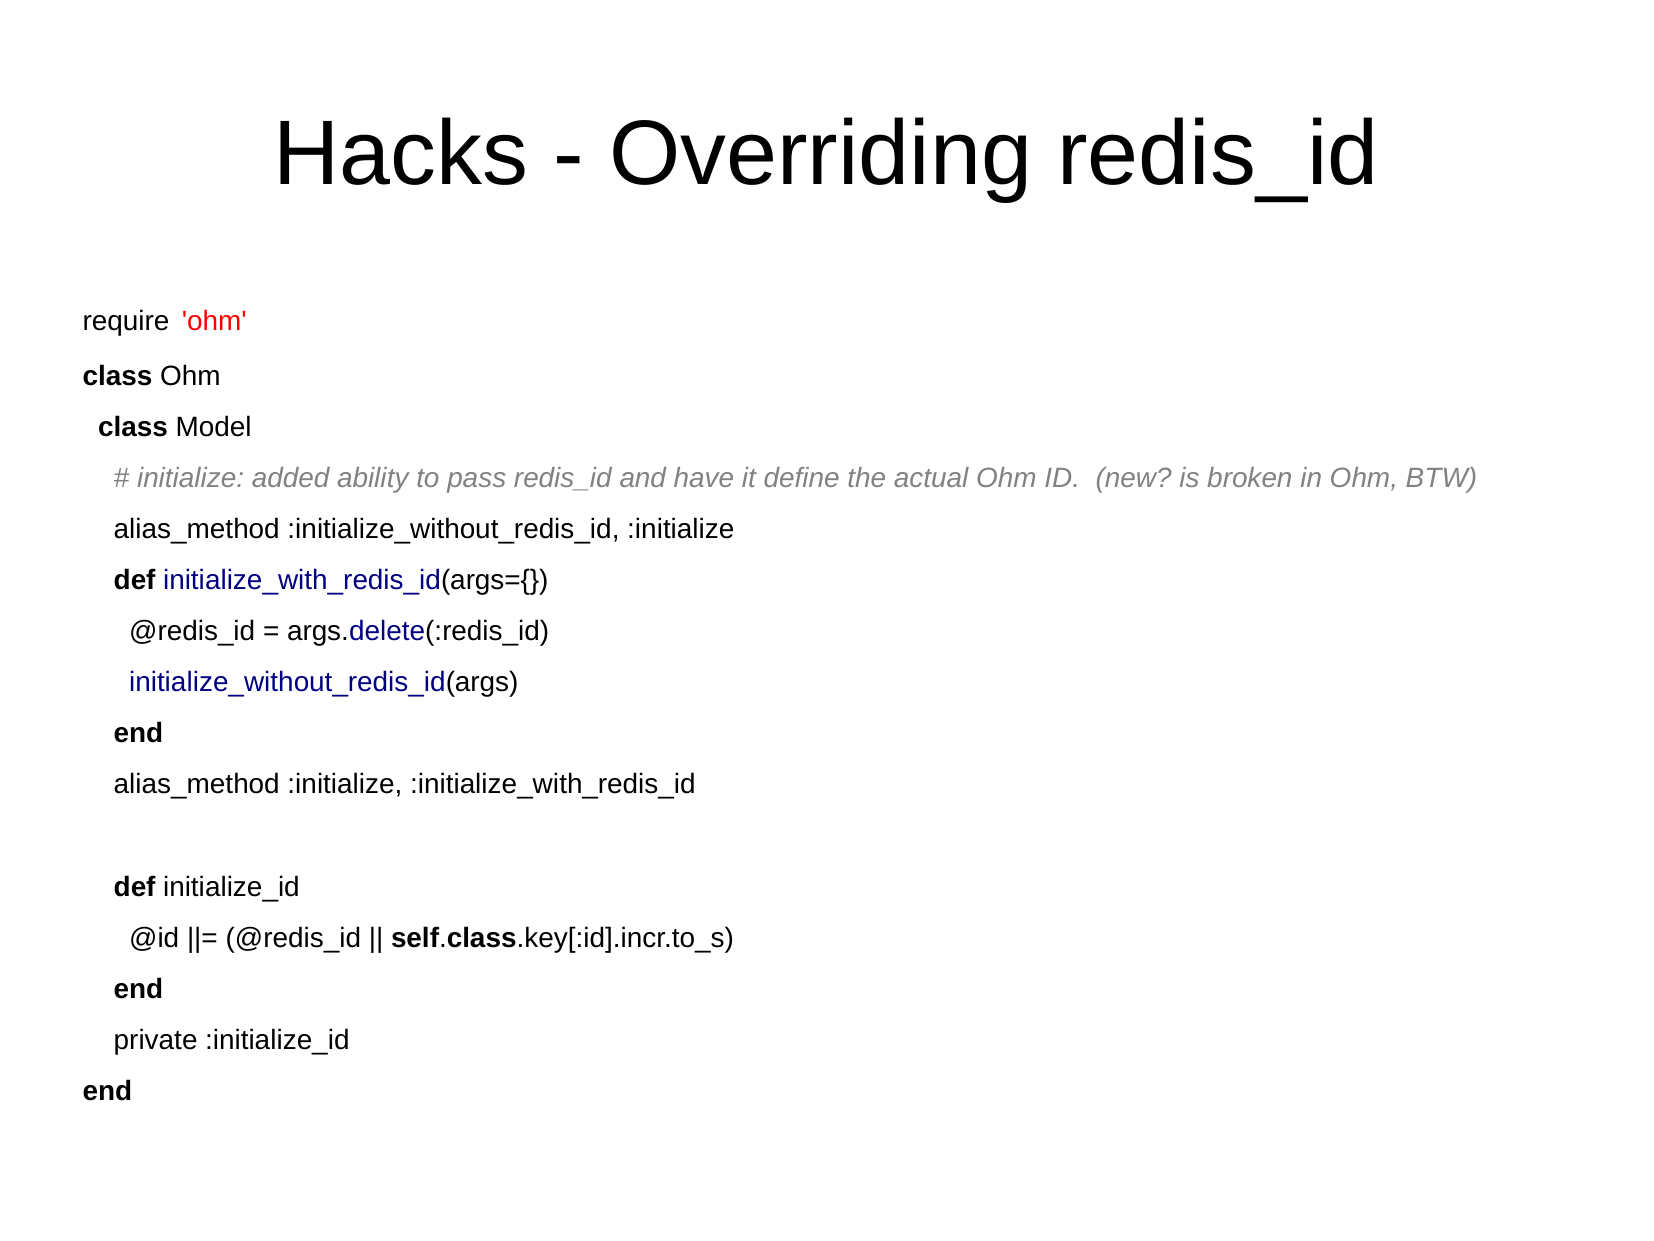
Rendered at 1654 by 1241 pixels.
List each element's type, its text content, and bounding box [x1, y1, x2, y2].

title Hacks - Overriding redis_id [82, 49, 1571, 257]
list require 'ohm' class Ohm class Model # initialize: added ability to pass redis_id and have it define the actual Ohm ID. (new? is broken in Ohm, BTW) alias_method :initialize_without_redis_id, :initialize def initialize_with_redis_id(args={}) @redis_id = args.delete(:redis_id) initialize_without_redis_id(args) end alias_method :initialize, :initialize_with_redis_id def initialize_id @id ||= (@redis_id || self.class.key[:id].incr.to_s) end private :initialize_id end [82, 290, 1571, 1109]
